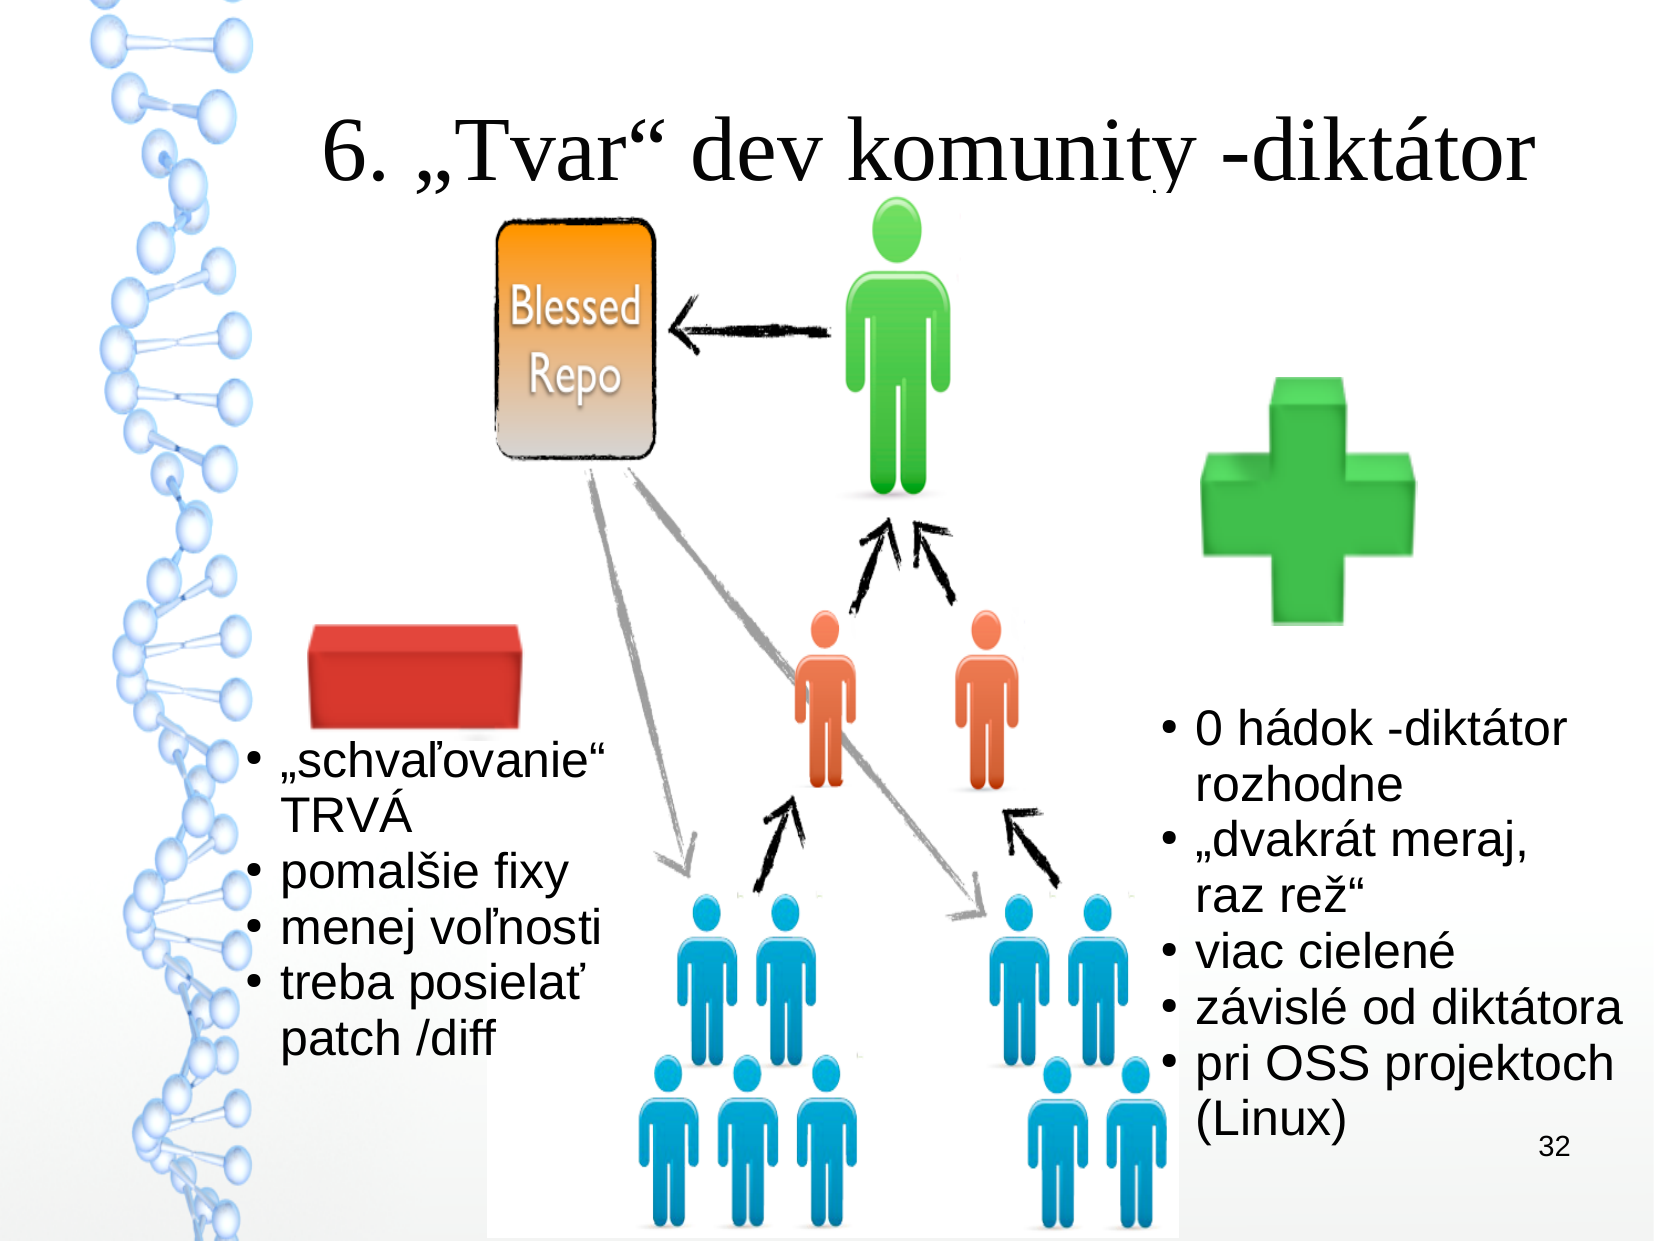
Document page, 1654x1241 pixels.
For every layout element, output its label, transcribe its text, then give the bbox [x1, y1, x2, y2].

title 6. „Tvar“ dev komunity -diktátor [265, 47, 1595, 252]
text_box 0 hádok -diktátor rozhodne „dvakrát meraj, raz rež“ viac cielené závislé od diktátora pri OSS projektoch (Linux) [1145, 692, 1654, 1225]
text_box „schvaľovanie“ TRVÁ pomalšie fixy menej voľnosti treba posielať patch /diff [230, 724, 644, 1133]
picture [0, 0, 1654, 1241]
